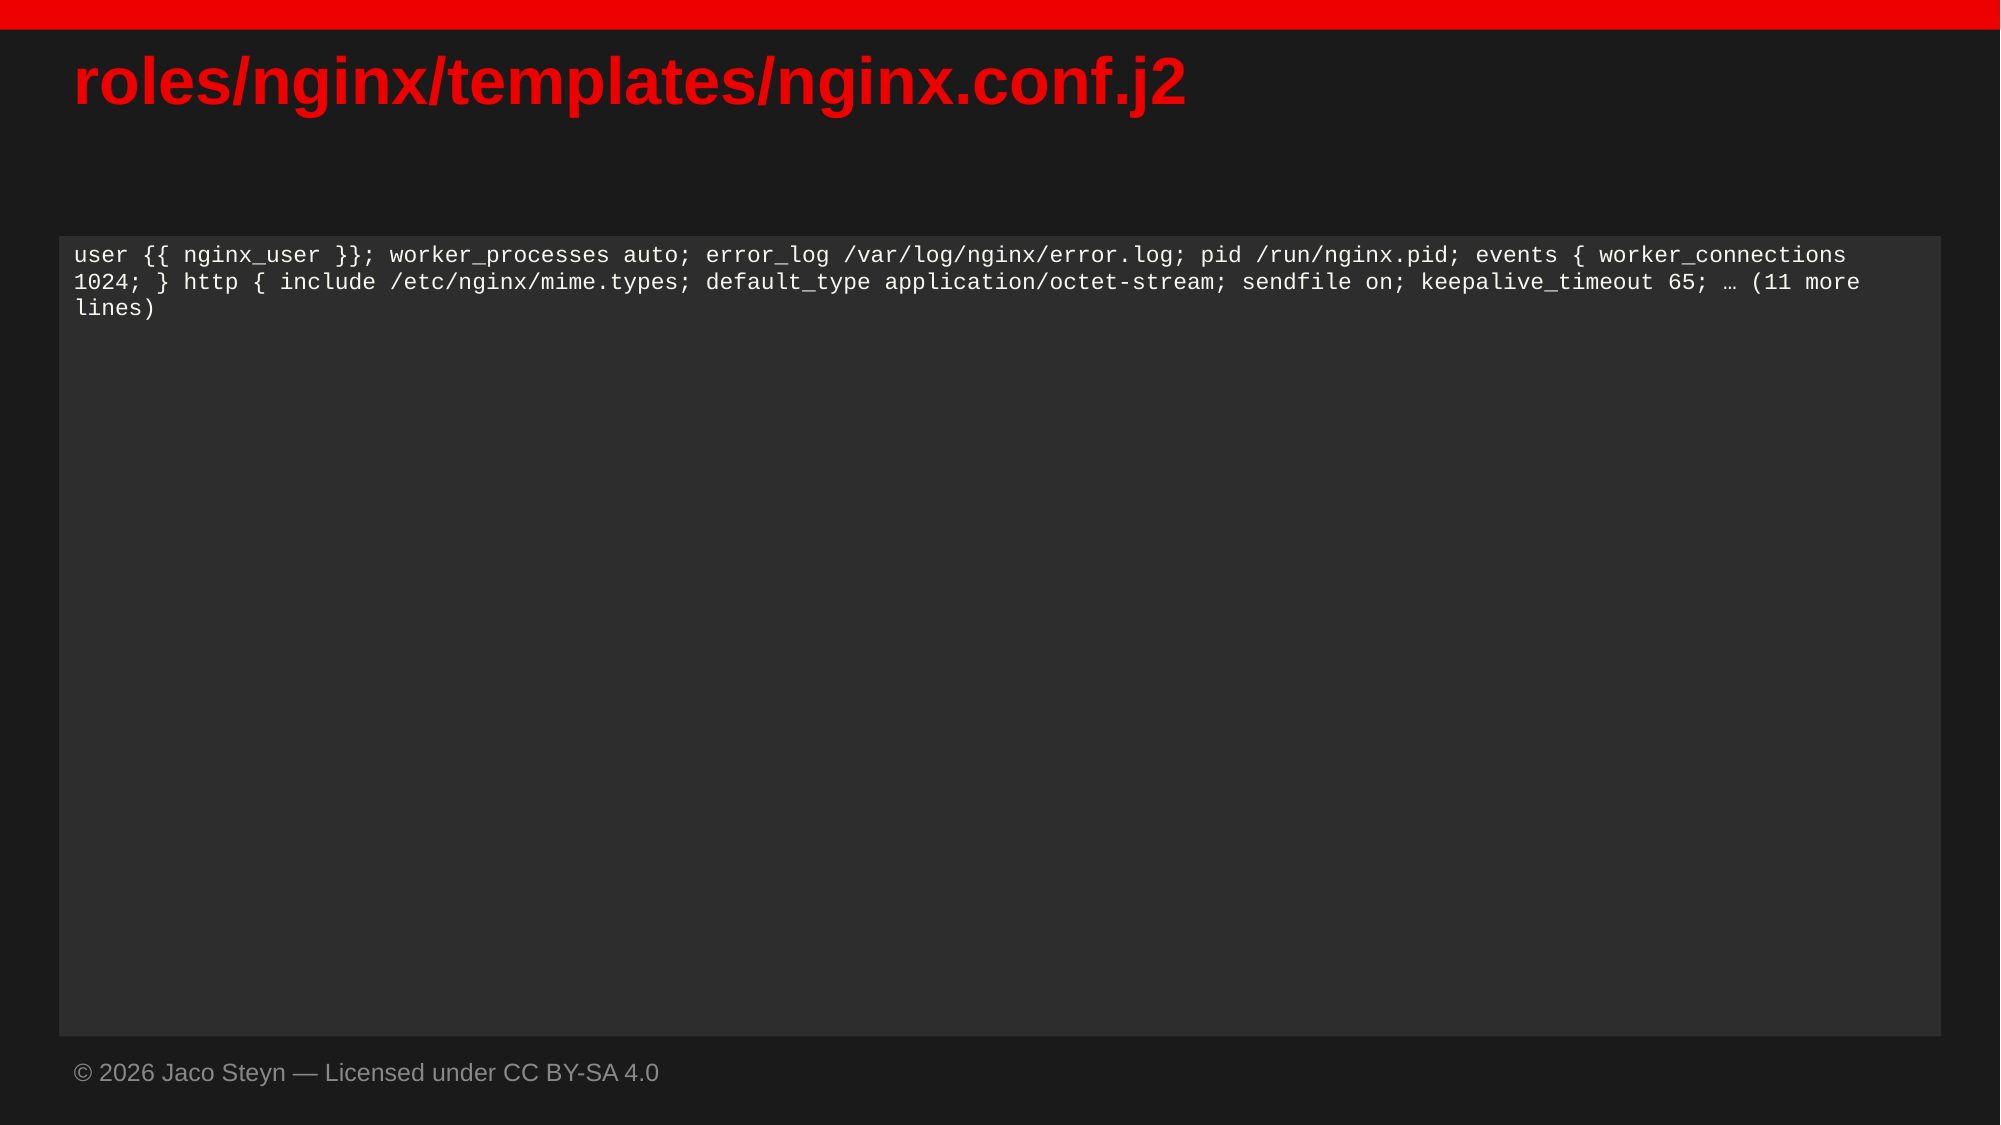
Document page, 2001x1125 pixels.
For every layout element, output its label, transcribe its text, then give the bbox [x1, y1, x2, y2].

text_box [0, 0, 2001, 30]
text_box roles/nginx/templates/nginx.conf.j2 [59, 36, 1942, 208]
text_box user {{ nginx_user }}; worker_processes auto; error_log /var/log/nginx/error.log; pid /run/nginx.pid; events { worker_connections 1024; } http { include /etc/nginx/mime.types; default_type application/octet-stream; sendfile on; keepalive_timeout 65; … (11 more lines) [59, 236, 1942, 1037]
text_box © 2026 Jaco Steyn — Licensed under CC BY-SA 4.0 [59, 1051, 1942, 1093]
